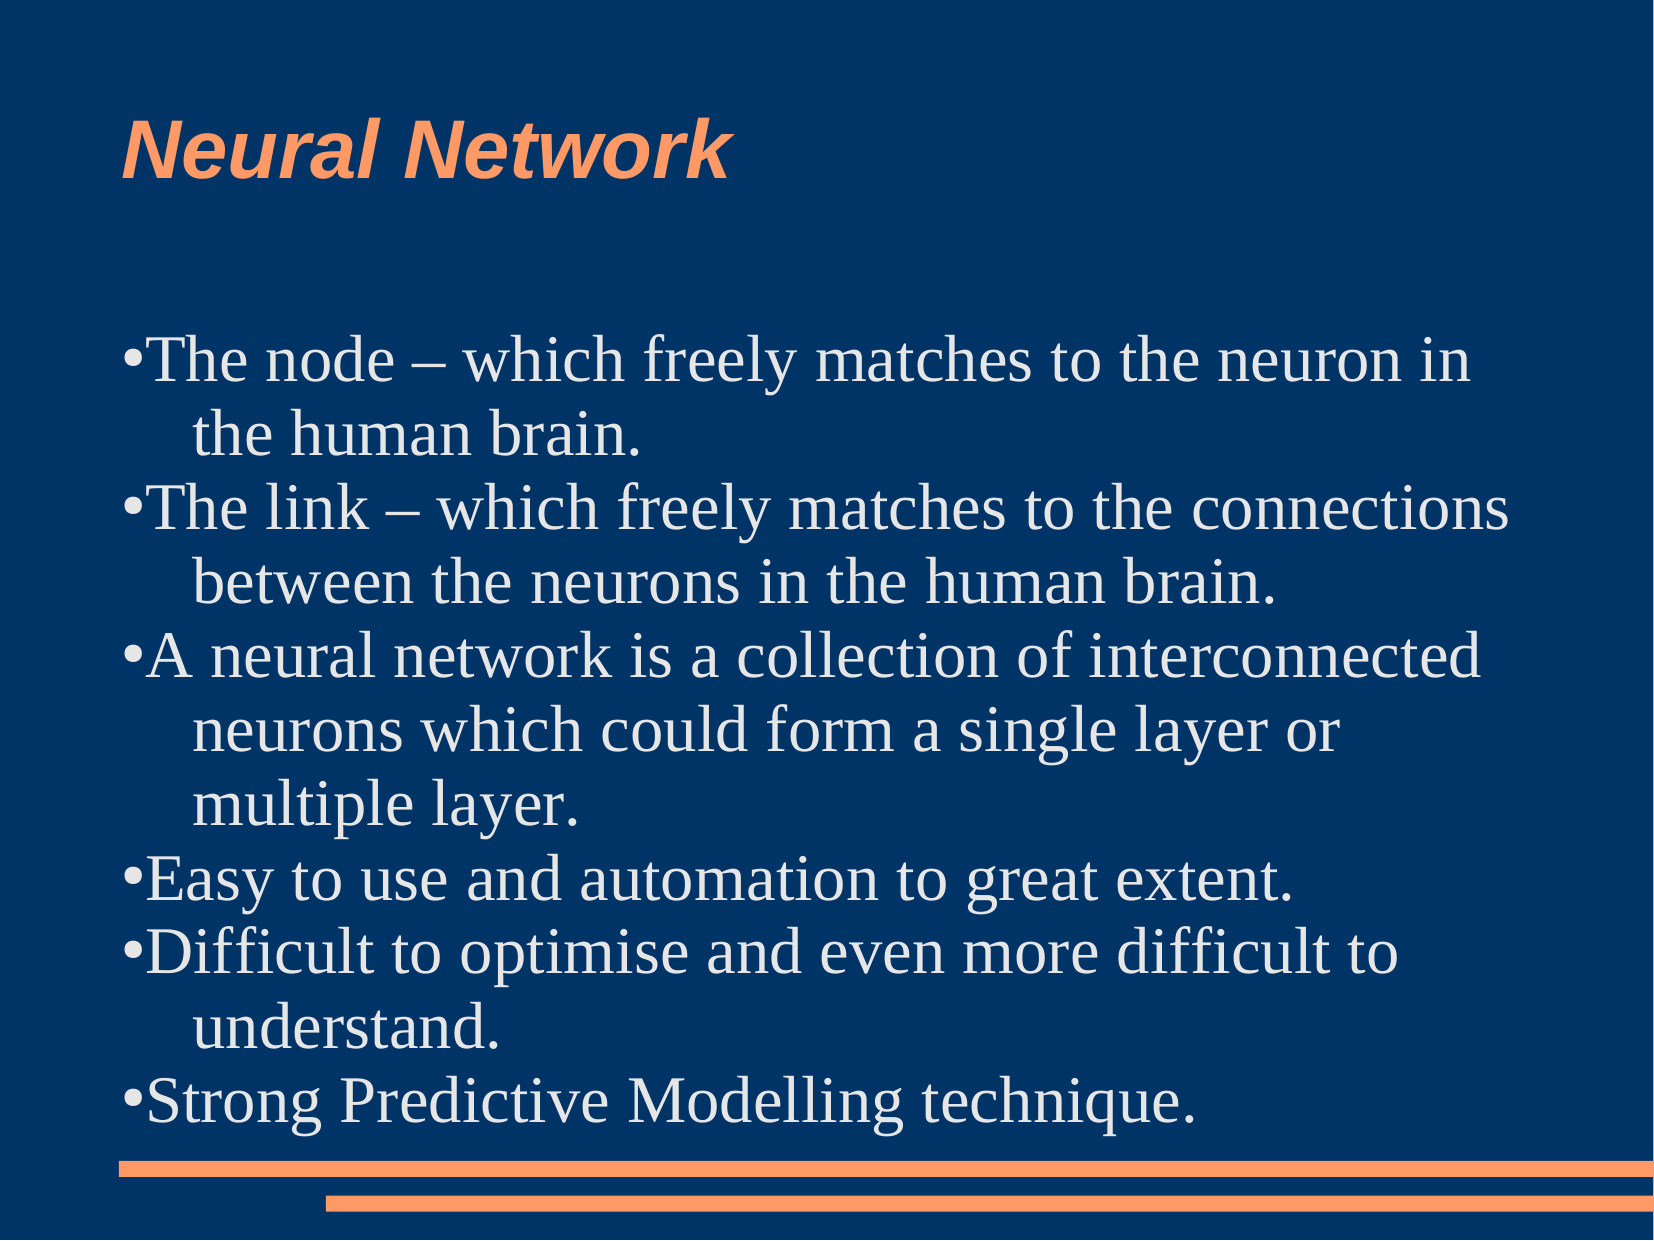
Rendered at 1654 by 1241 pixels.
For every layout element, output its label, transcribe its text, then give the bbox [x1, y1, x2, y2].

list The node – which freely matches to the neuron in the human brain. The link – which freely matches to the connections between the neurons in the human brain. A neural network is a collection of interconnected neurons which could form a single layer or multiple layer. Easy to use and automation to great extent. Difficult to optimise and even more difficult to understand. Strong Predictive Modelling technique. [121, 322, 1561, 1137]
title Neural Network [121, 46, 1534, 254]
